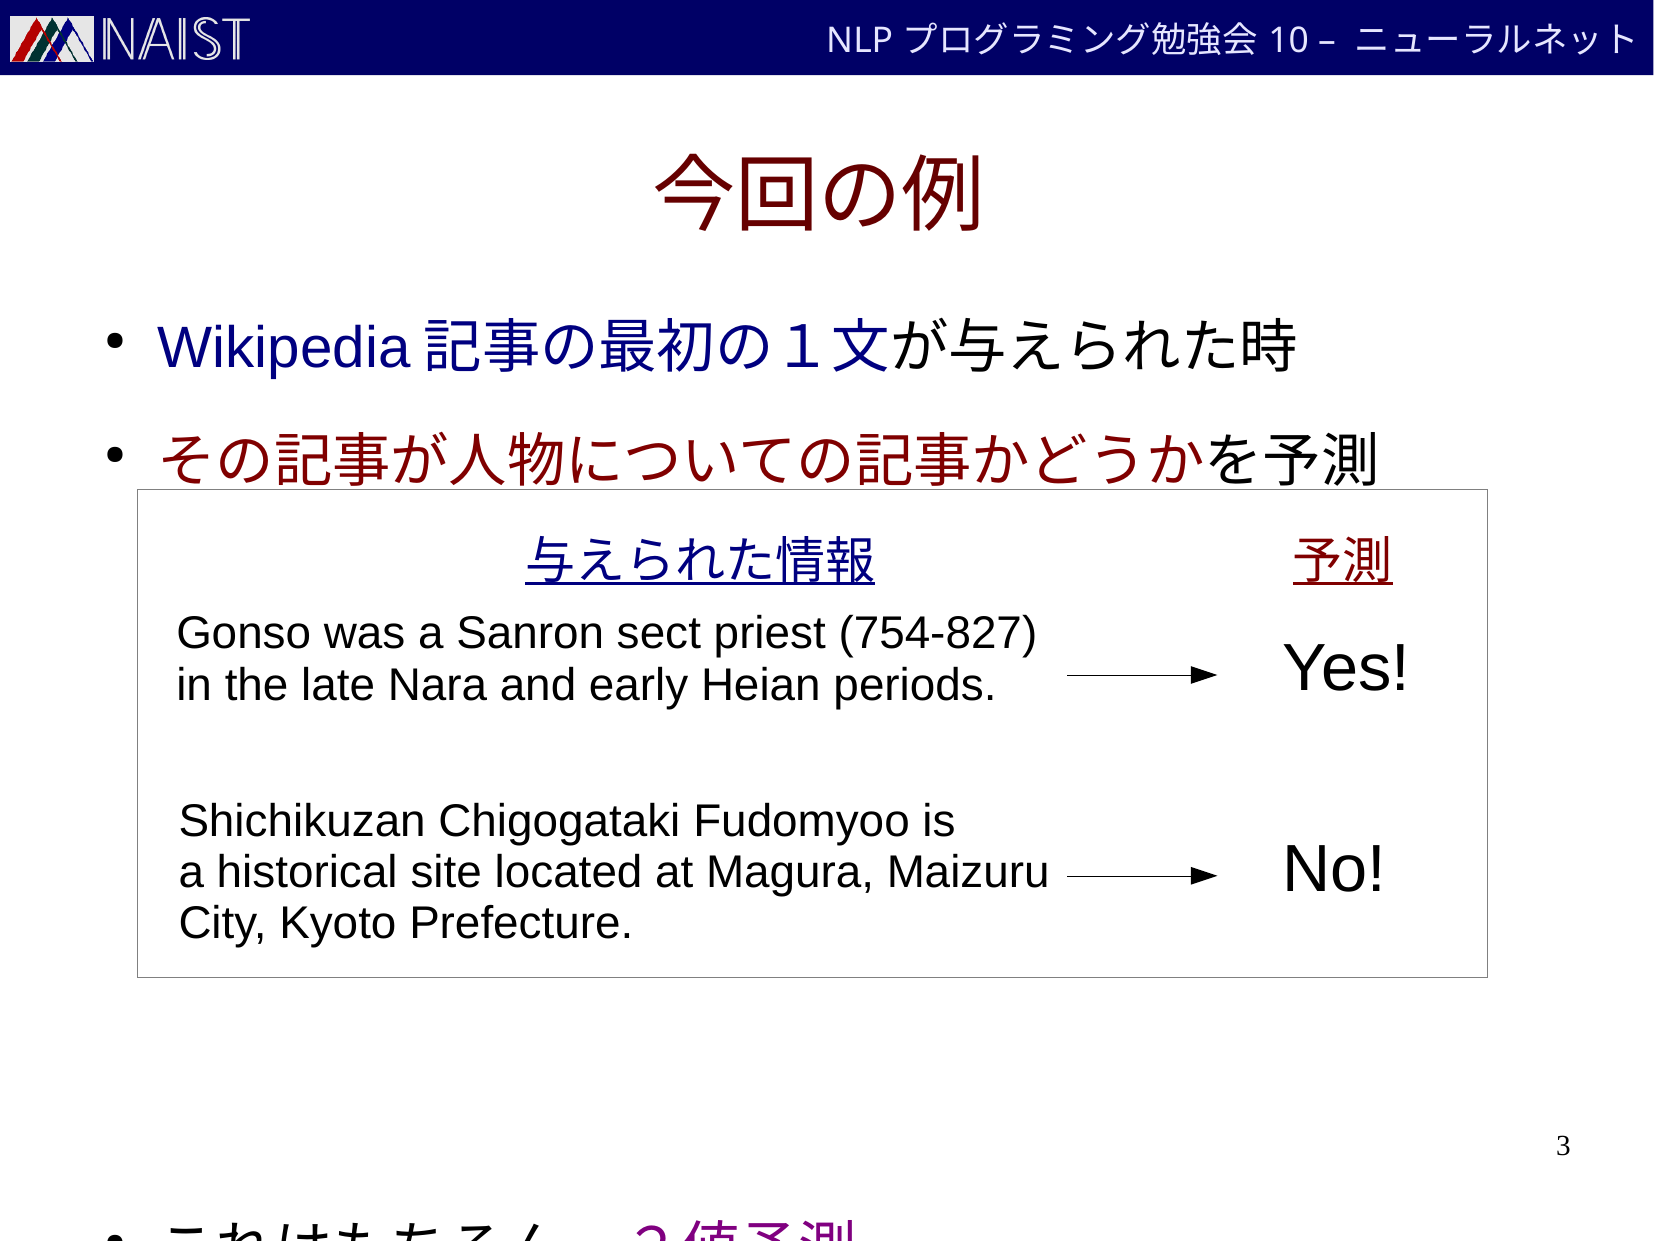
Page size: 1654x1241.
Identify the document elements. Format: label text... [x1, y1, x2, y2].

text_box Yes! [1267, 622, 1426, 713]
title 今回の例 [75, 92, 1564, 285]
text_box 与えられた情報 [510, 525, 891, 599]
list Wikipedia記事の最初の１文が与えられた時 その記事が人物についての記事かどうかを予測 これはもちろん、２値予測 [86, 300, 1576, 1052]
picture [102, 17, 251, 60]
text_box Shichikuzan Chigogataki Fudomyoo is a historical site located at Magura, Maizuru City, Kyoto Prefecture. [163, 787, 1066, 957]
text_box Gonso was a Sanron sect priest (754-827) in the late Nara and early Heian periods. [161, 600, 1053, 718]
text_box No! [1267, 823, 1402, 914]
text_box 予測 [1278, 525, 1408, 599]
picture [10, 16, 94, 62]
